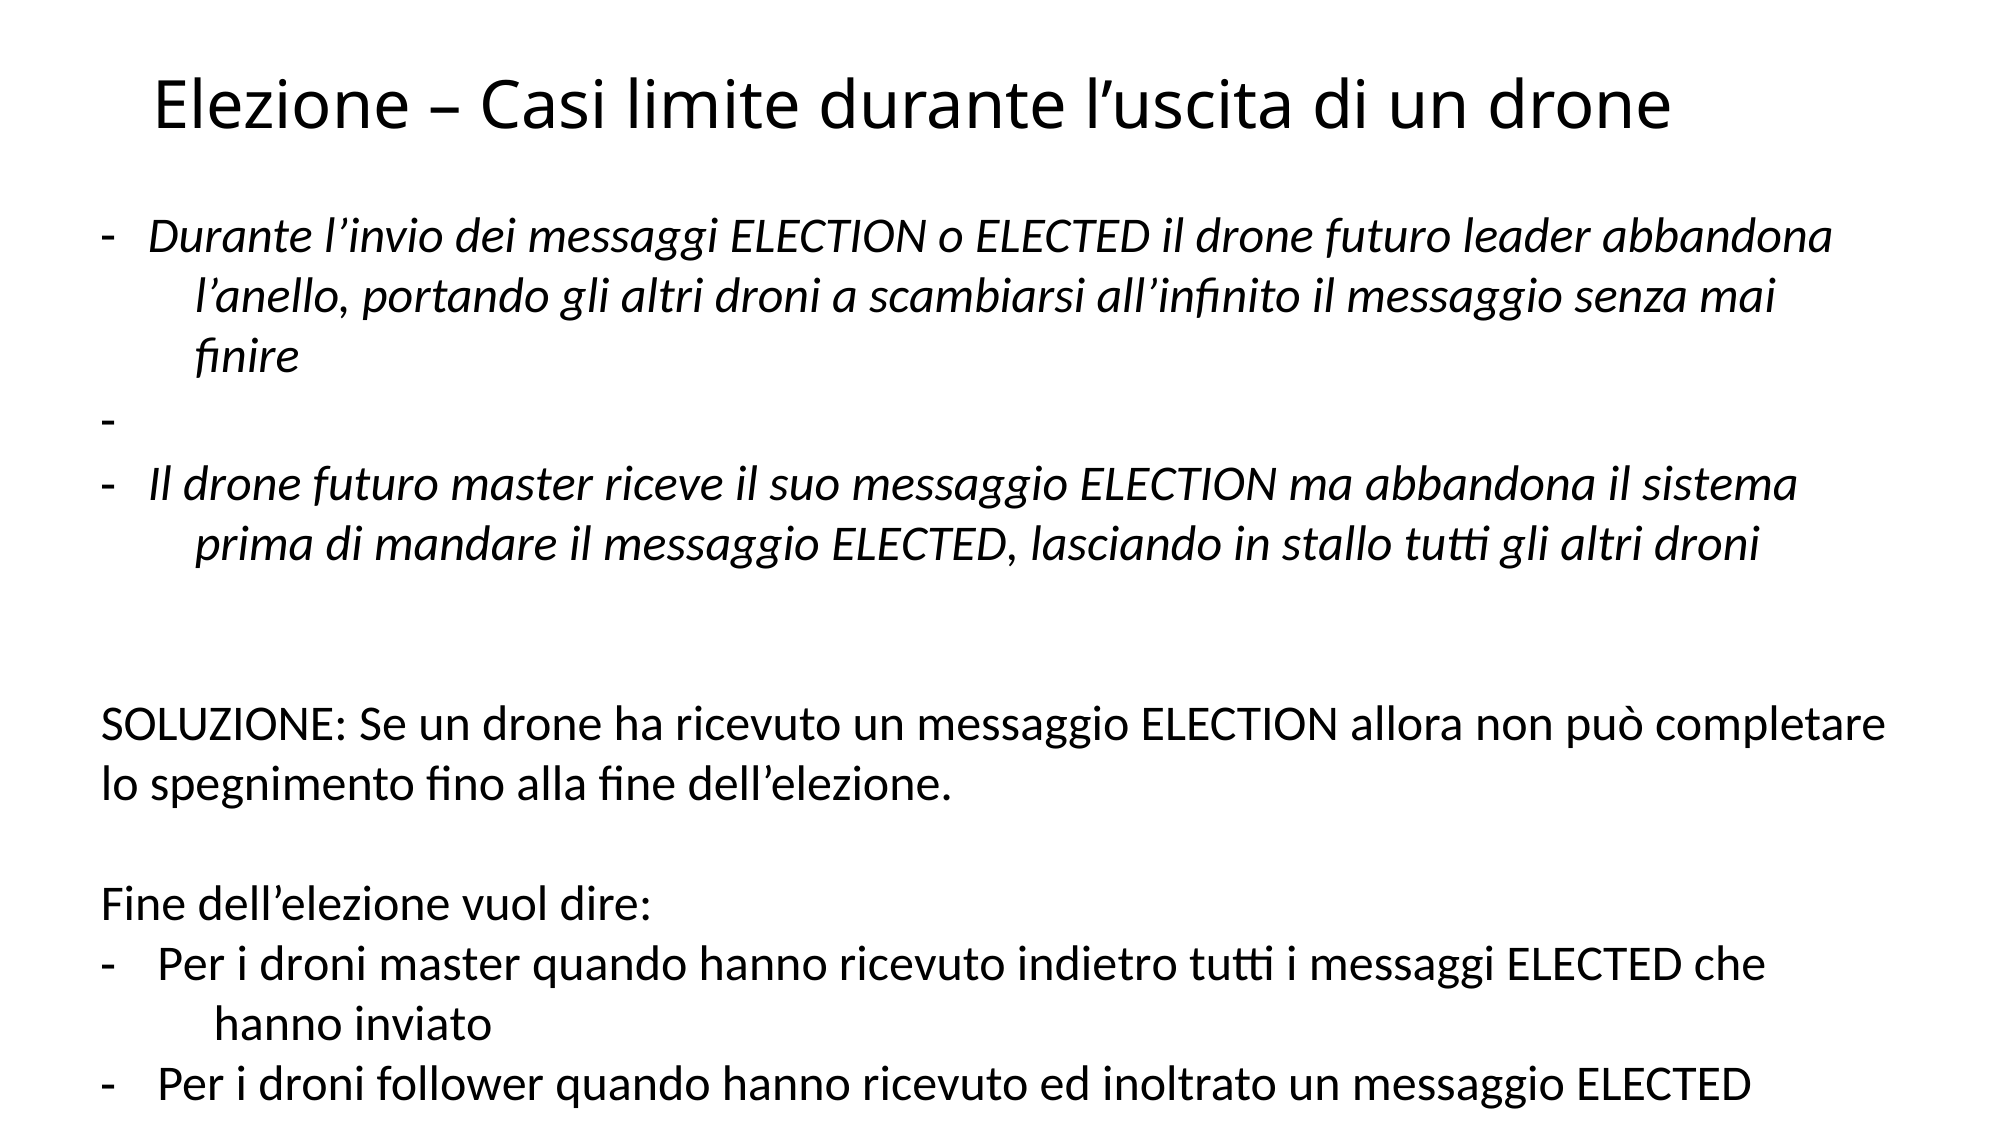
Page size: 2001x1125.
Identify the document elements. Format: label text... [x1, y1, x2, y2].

text_box Durante l’invio dei messaggi ELECTION o ELECTED il drone futuro leader abbandona l’anello, portando gli altri droni a scambiarsi all’infinito il messaggio senza mai finire Il drone futuro master riceve il suo messaggio ELECTION ma abbandona il sistema prima di mandare il messaggio ELECTED, lasciando in stallo tutti gli altri droni SOLUZIONE: Se un drone ha ricevuto un messaggio ELECTION allora non può completare lo spegnimento fino alla fine dell’elezione. Fine dell’elezione vuol dire: Per i droni master quando hanno ricevuto indietro tutti i messaggi ELECTED che hanno inviato Per i droni follower quando hanno ricevuto ed inoltrato un messaggio ELECTED [85, 195, 1906, 1059]
title Elezione – Casi limite durante l’uscita di un drone [137, 59, 1699, 155]
